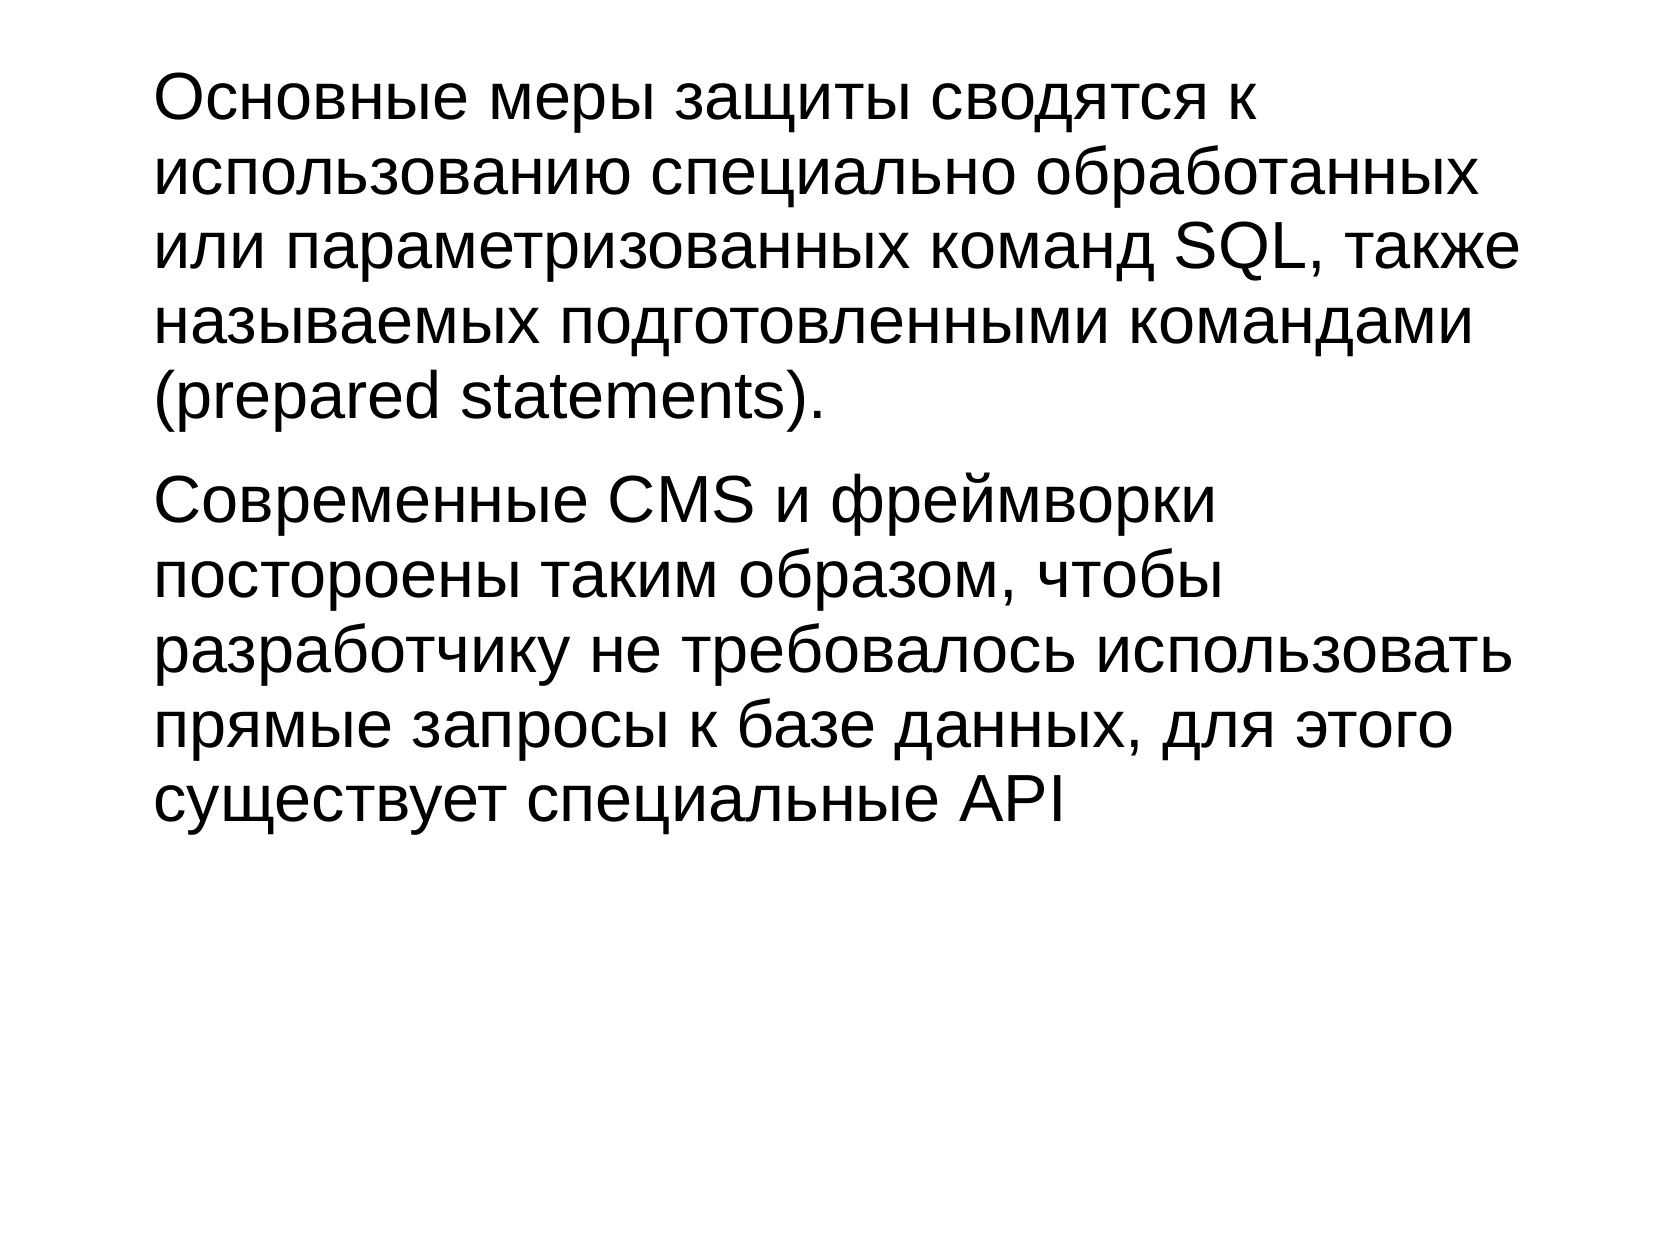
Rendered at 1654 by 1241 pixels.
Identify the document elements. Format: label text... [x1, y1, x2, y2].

list Основные меры защиты сводятся к использованию специально обработанных или параметризованных команд SQL, также называемых подготовленными командами (prepared statements). Современные CMS и фреймворки постороены таким образом, чтобы разработчику не требовалось использовать прямые запросы к базе данных, для этого существует специальные API [82, 59, 1571, 1109]
